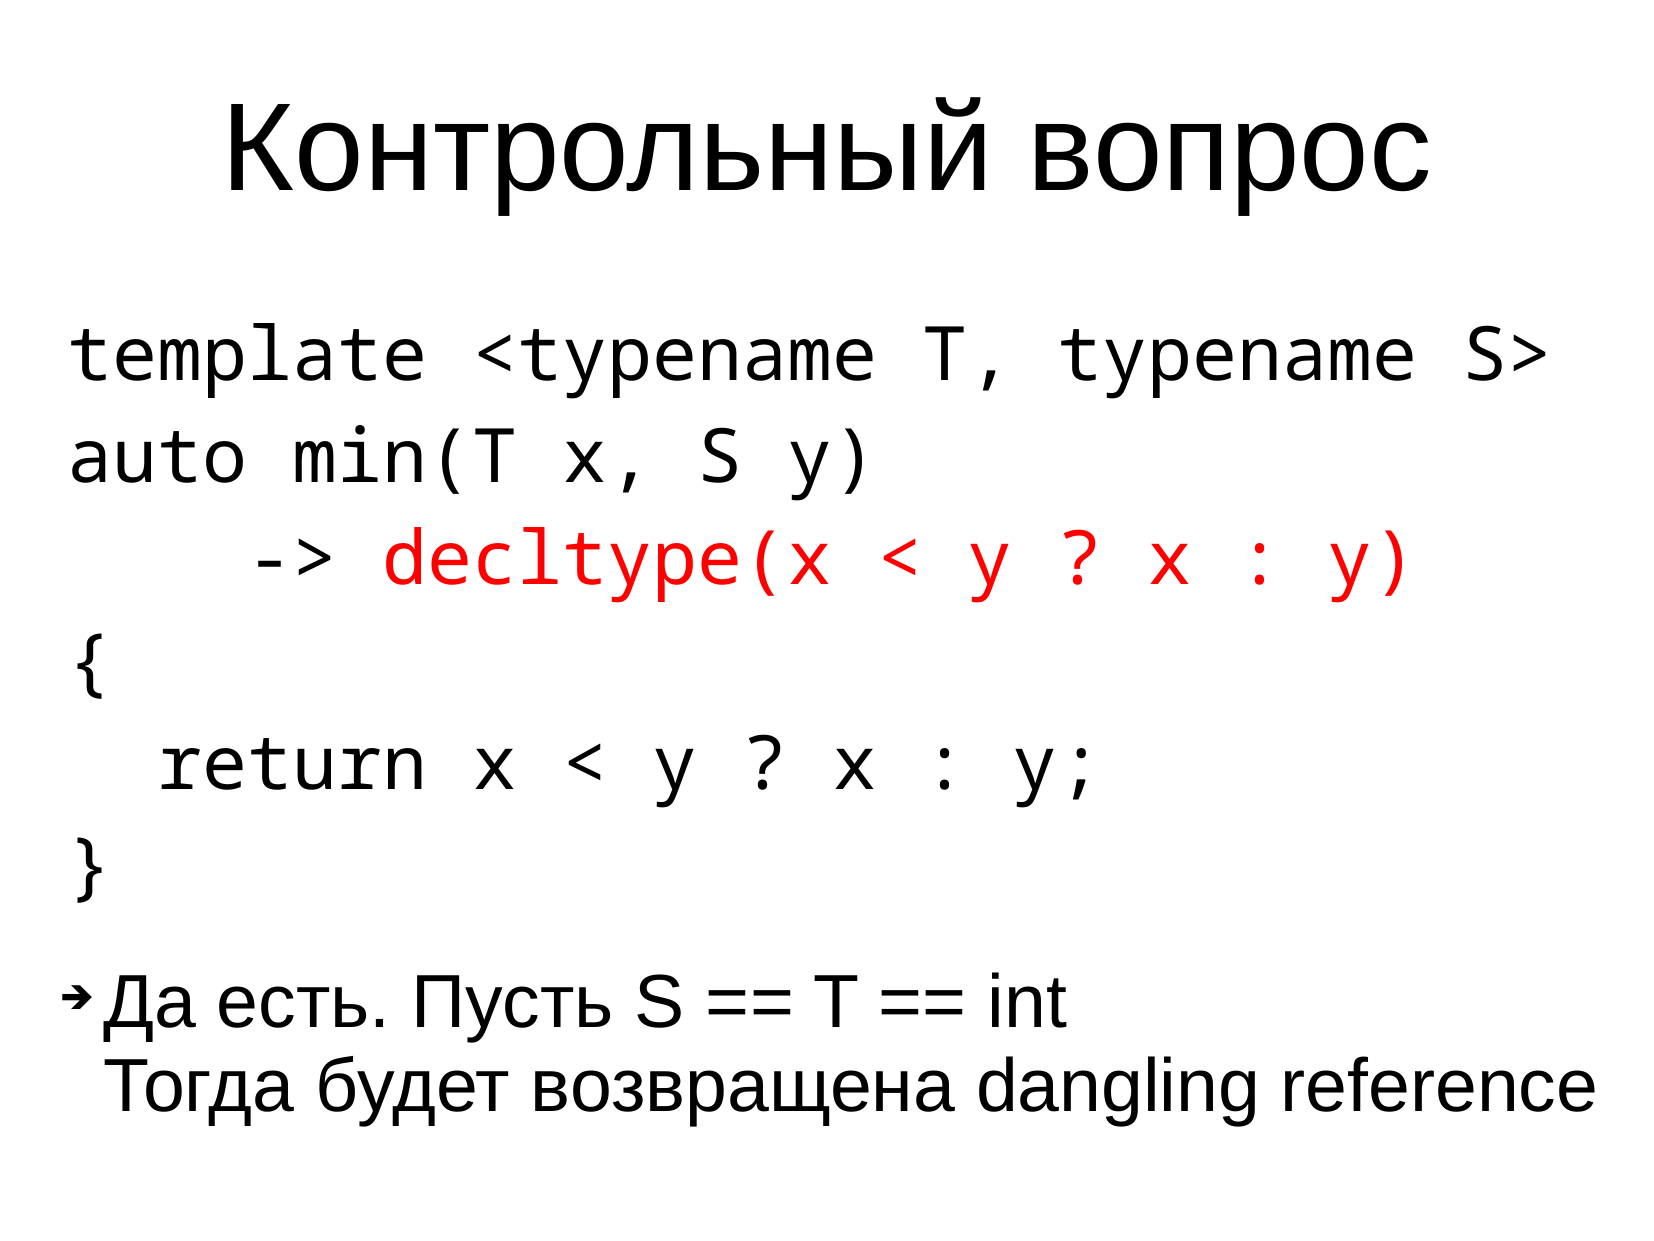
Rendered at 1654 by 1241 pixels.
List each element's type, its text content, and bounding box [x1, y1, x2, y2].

title Контрольный вопрос [82, 43, 1571, 251]
list template <typename T, typename S> auto min(T x, S y) -> decltype(x < y ? x : y) { return x < y ? x : y; } [67, 300, 1606, 960]
list Да есть. Пусть S == T == int Тогда будет возвращена dangling reference [45, 960, 1636, 1171]
